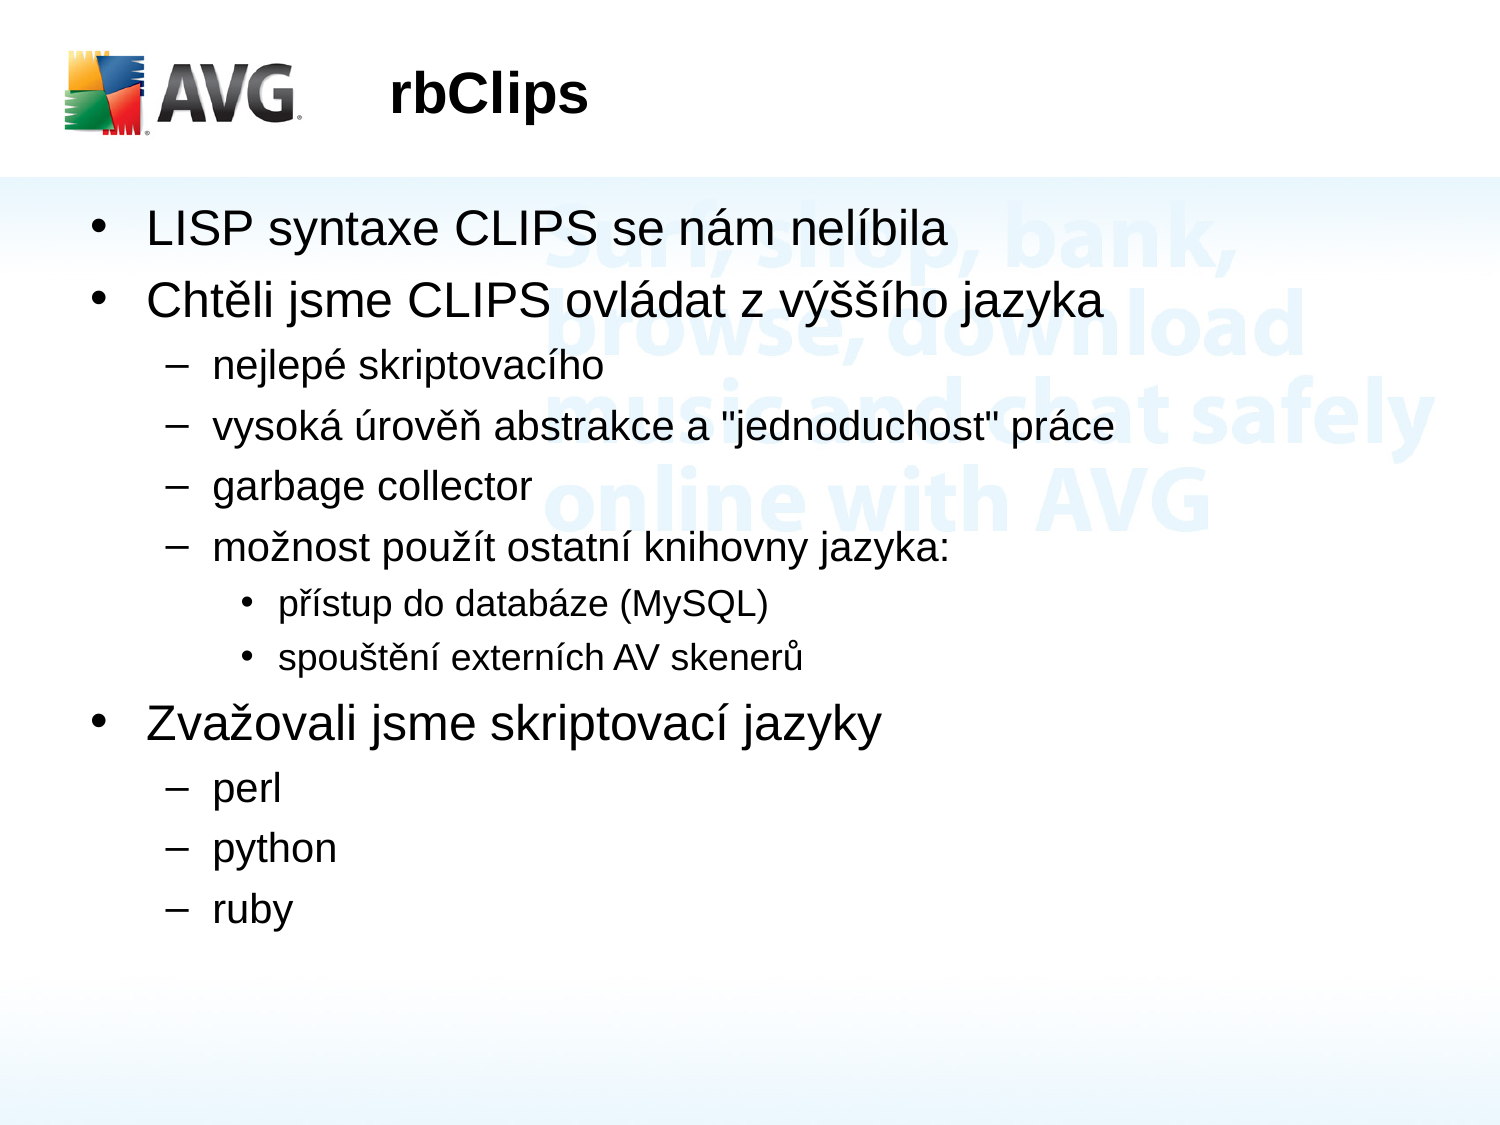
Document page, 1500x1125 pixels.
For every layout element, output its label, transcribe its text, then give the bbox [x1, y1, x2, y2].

title rbClips [375, 29, 1463, 150]
picture [0, 0, 1500, 1125]
list LISP syntaxe CLIPS se nám nelíbila Chtěli jsme CLIPS ovládat z výššího jazyka nejlepé skriptovacího vysoká úrověň abstrakce a "jednoduchost" práce garbage collector možnost použít ostatní knihovny jazyka: přístup do databáze (MySQL) spouštění externích AV skenerů Zvažovali jsme skriptovací jazyky perl python ruby [75, 187, 1426, 1020]
